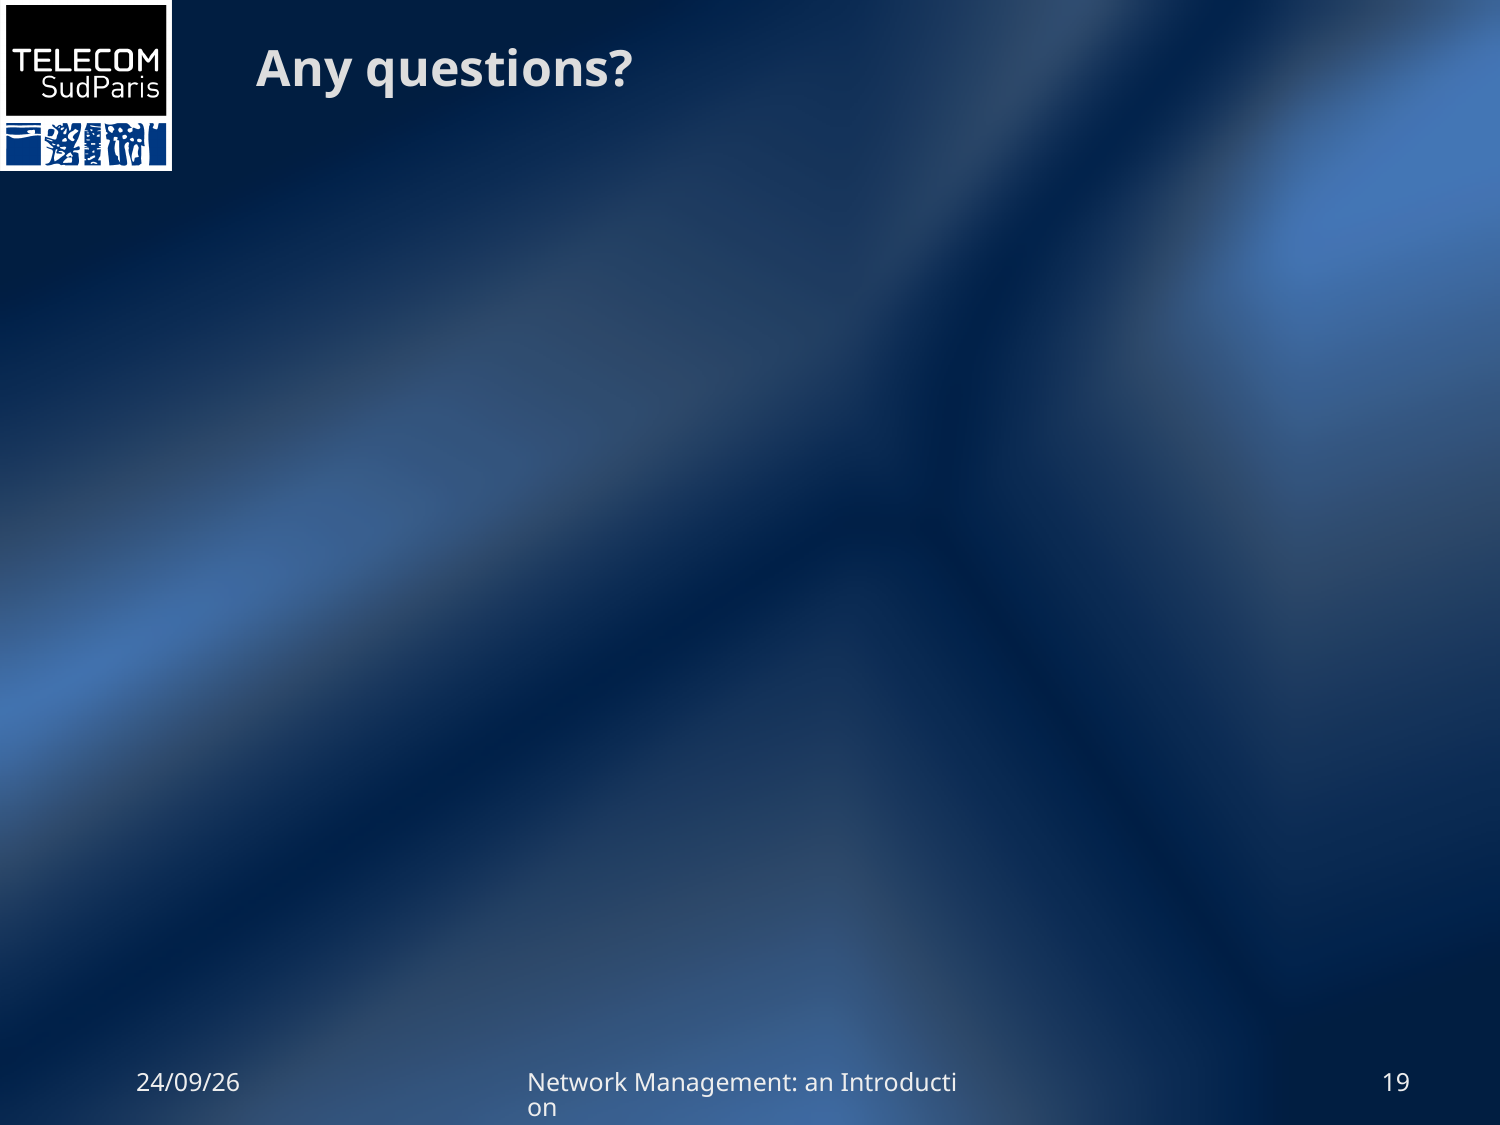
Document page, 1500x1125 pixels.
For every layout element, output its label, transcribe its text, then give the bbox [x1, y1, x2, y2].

title Any questions? [242, 7, 1436, 126]
picture [0, 0, 1500, 1125]
